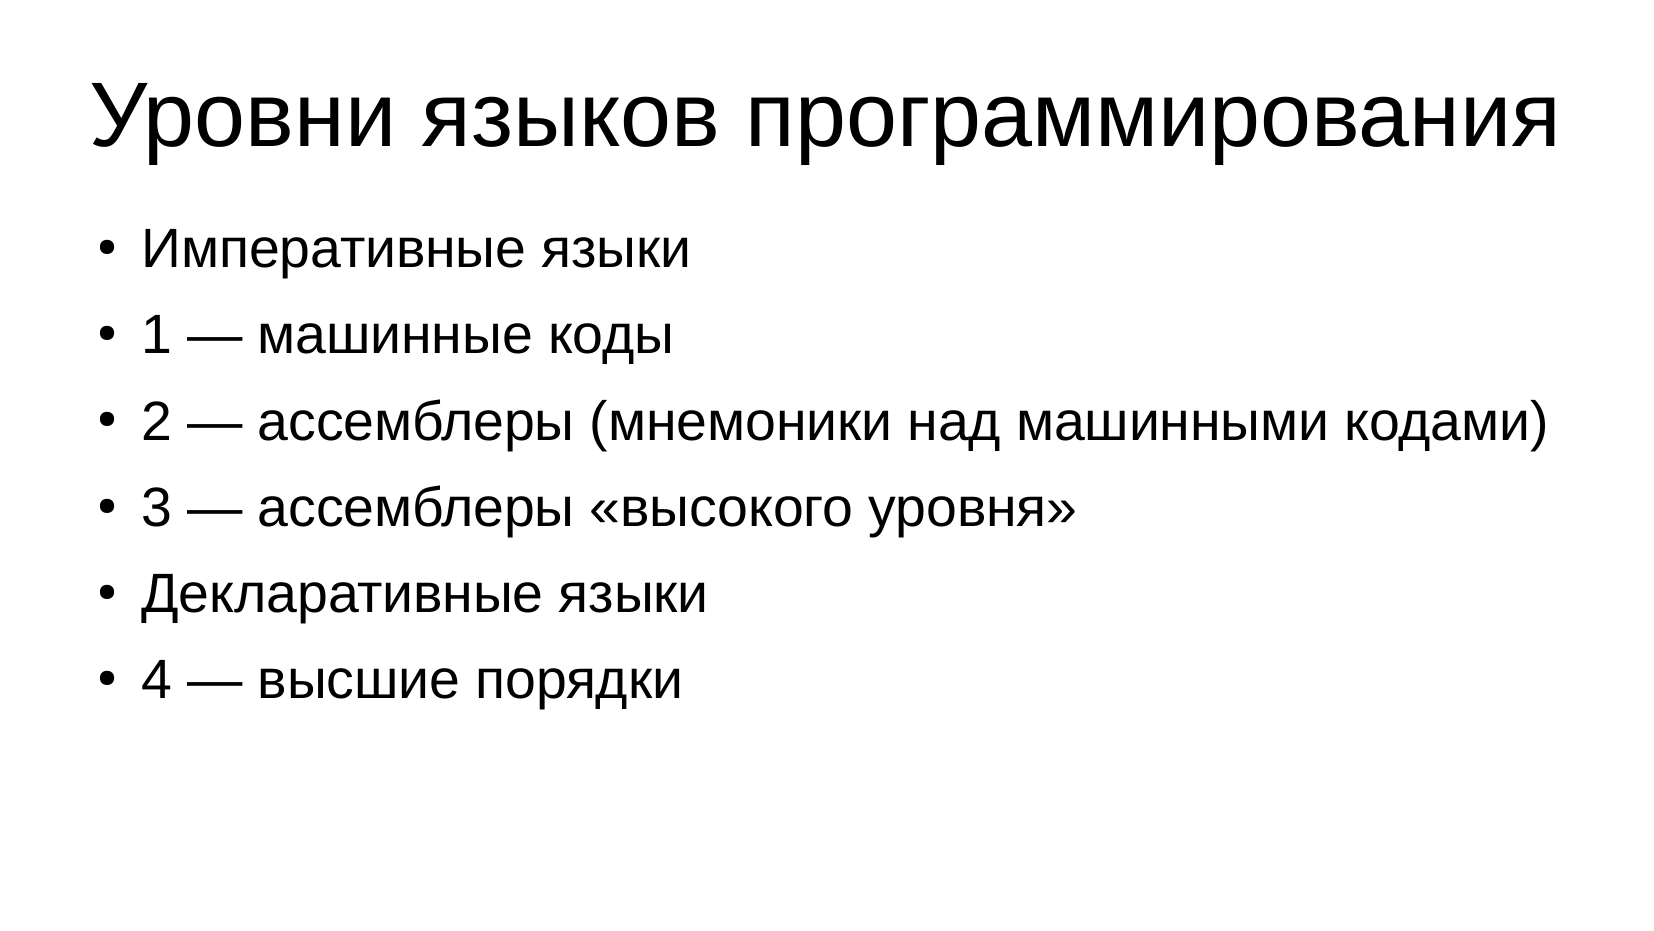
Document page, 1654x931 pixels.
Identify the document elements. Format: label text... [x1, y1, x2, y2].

list Императивные языки 1 — машинные коды 2 — ассемблеры (мнемоники над машинными кодами) 3 — ассемблеры «высокого уровня» Декларативные языки 4 — высшие порядки [82, 217, 1571, 758]
title Уровни языков программирования [82, 37, 1571, 193]
